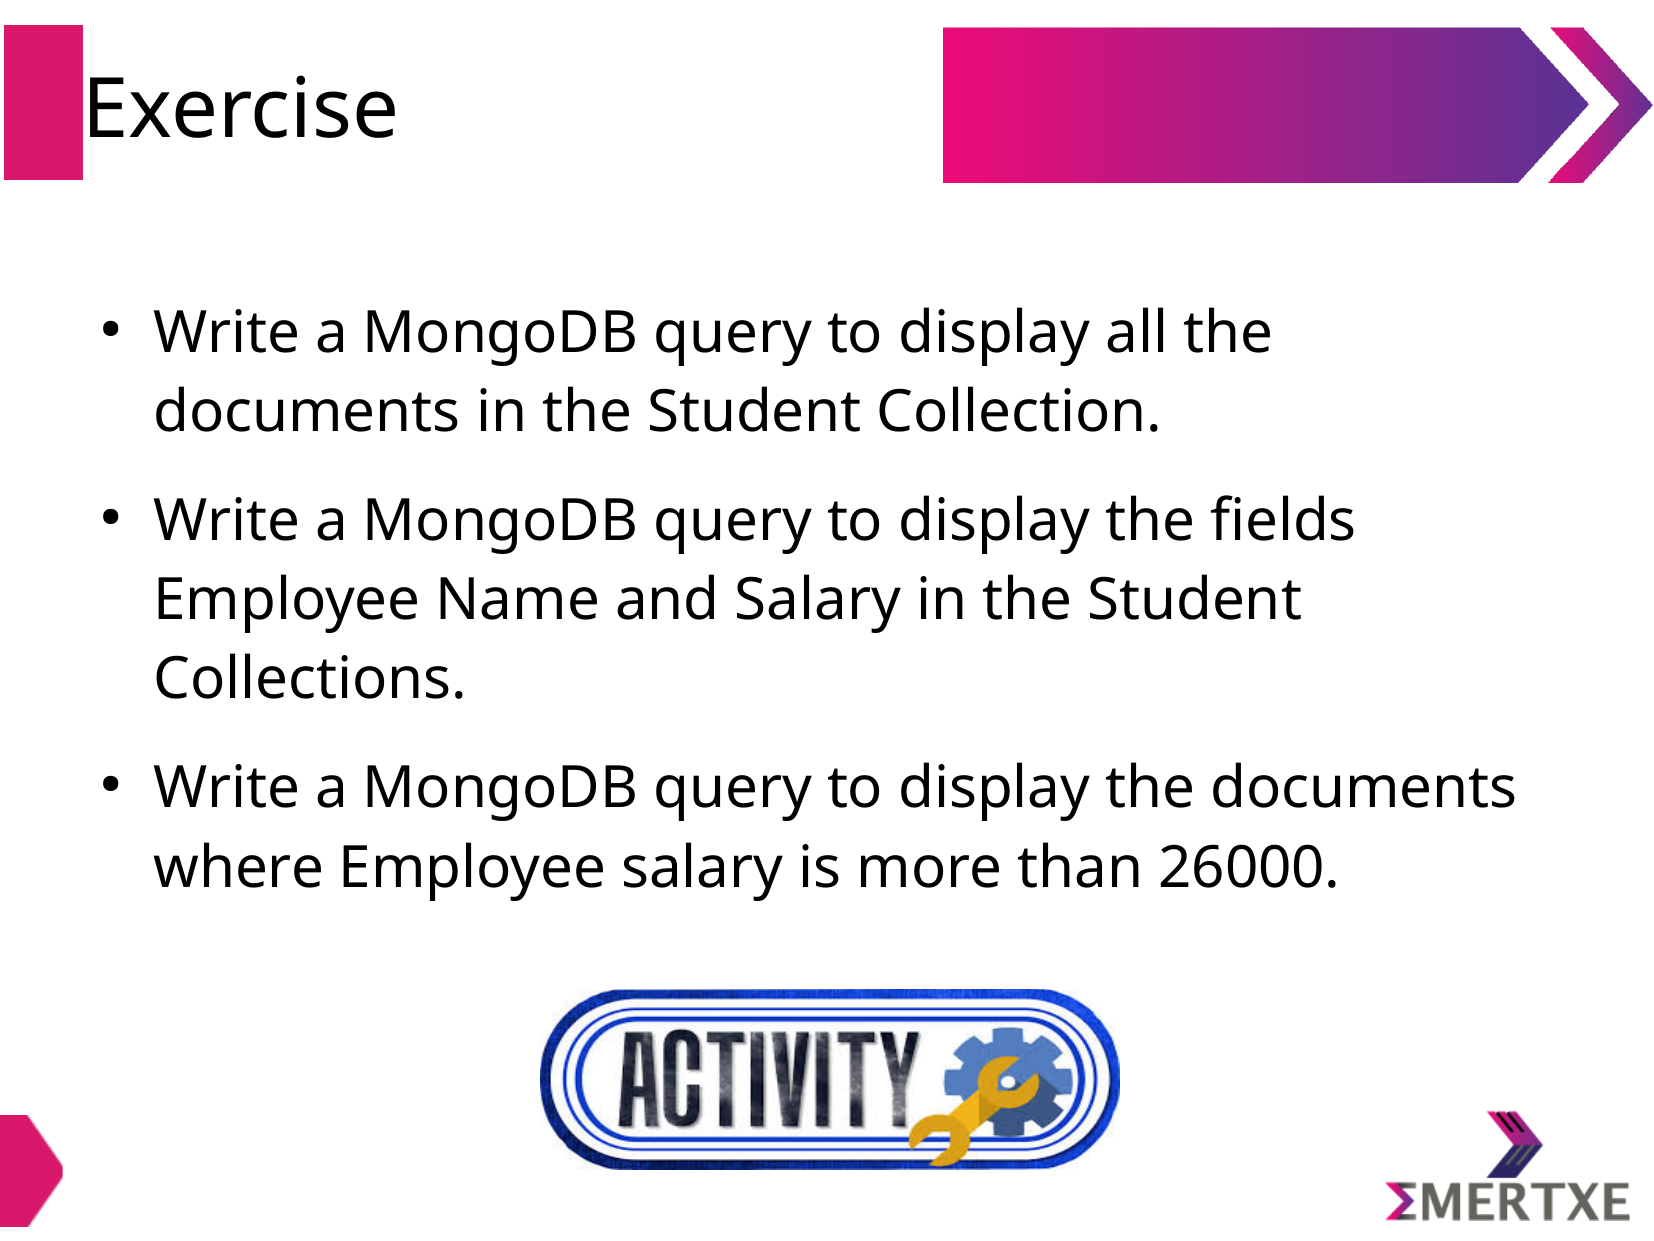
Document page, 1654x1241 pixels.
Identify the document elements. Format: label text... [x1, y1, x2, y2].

list Write a MongoDB query to display all the documents in the Student Collection. Write a MongoDB query to display the fields Employee Name and Salary in the Student Collections. Write a MongoDB query to display the documents where Employee salary is more than 26000. [82, 290, 1571, 1010]
title Exercise [82, 2, 1571, 210]
picture [540, 989, 1120, 1170]
picture [1571, 27, 1653, 183]
picture [1385, 1107, 1631, 1221]
